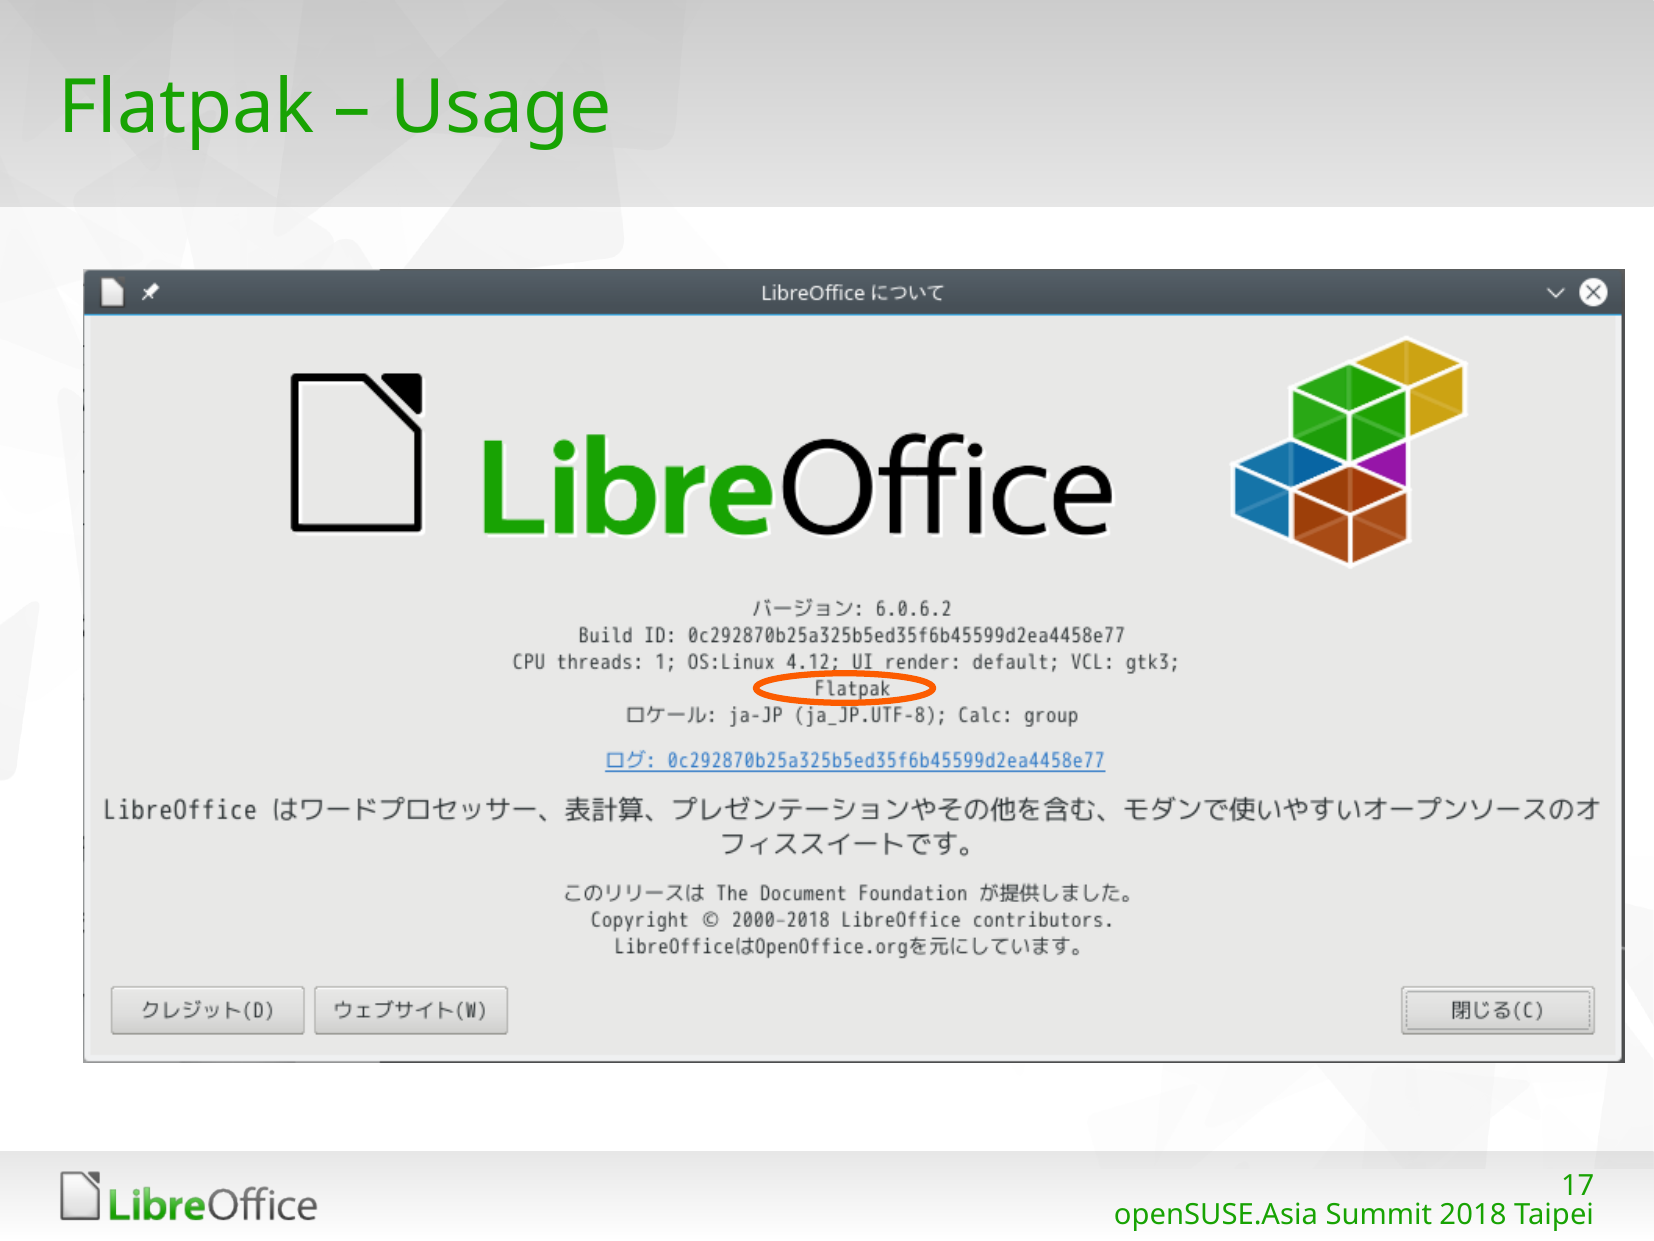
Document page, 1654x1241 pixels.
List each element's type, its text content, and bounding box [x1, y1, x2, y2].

title Flatpak – Usage [59, 29, 1595, 178]
picture [0, 0, 1654, 1169]
picture [41, 1152, 337, 1240]
